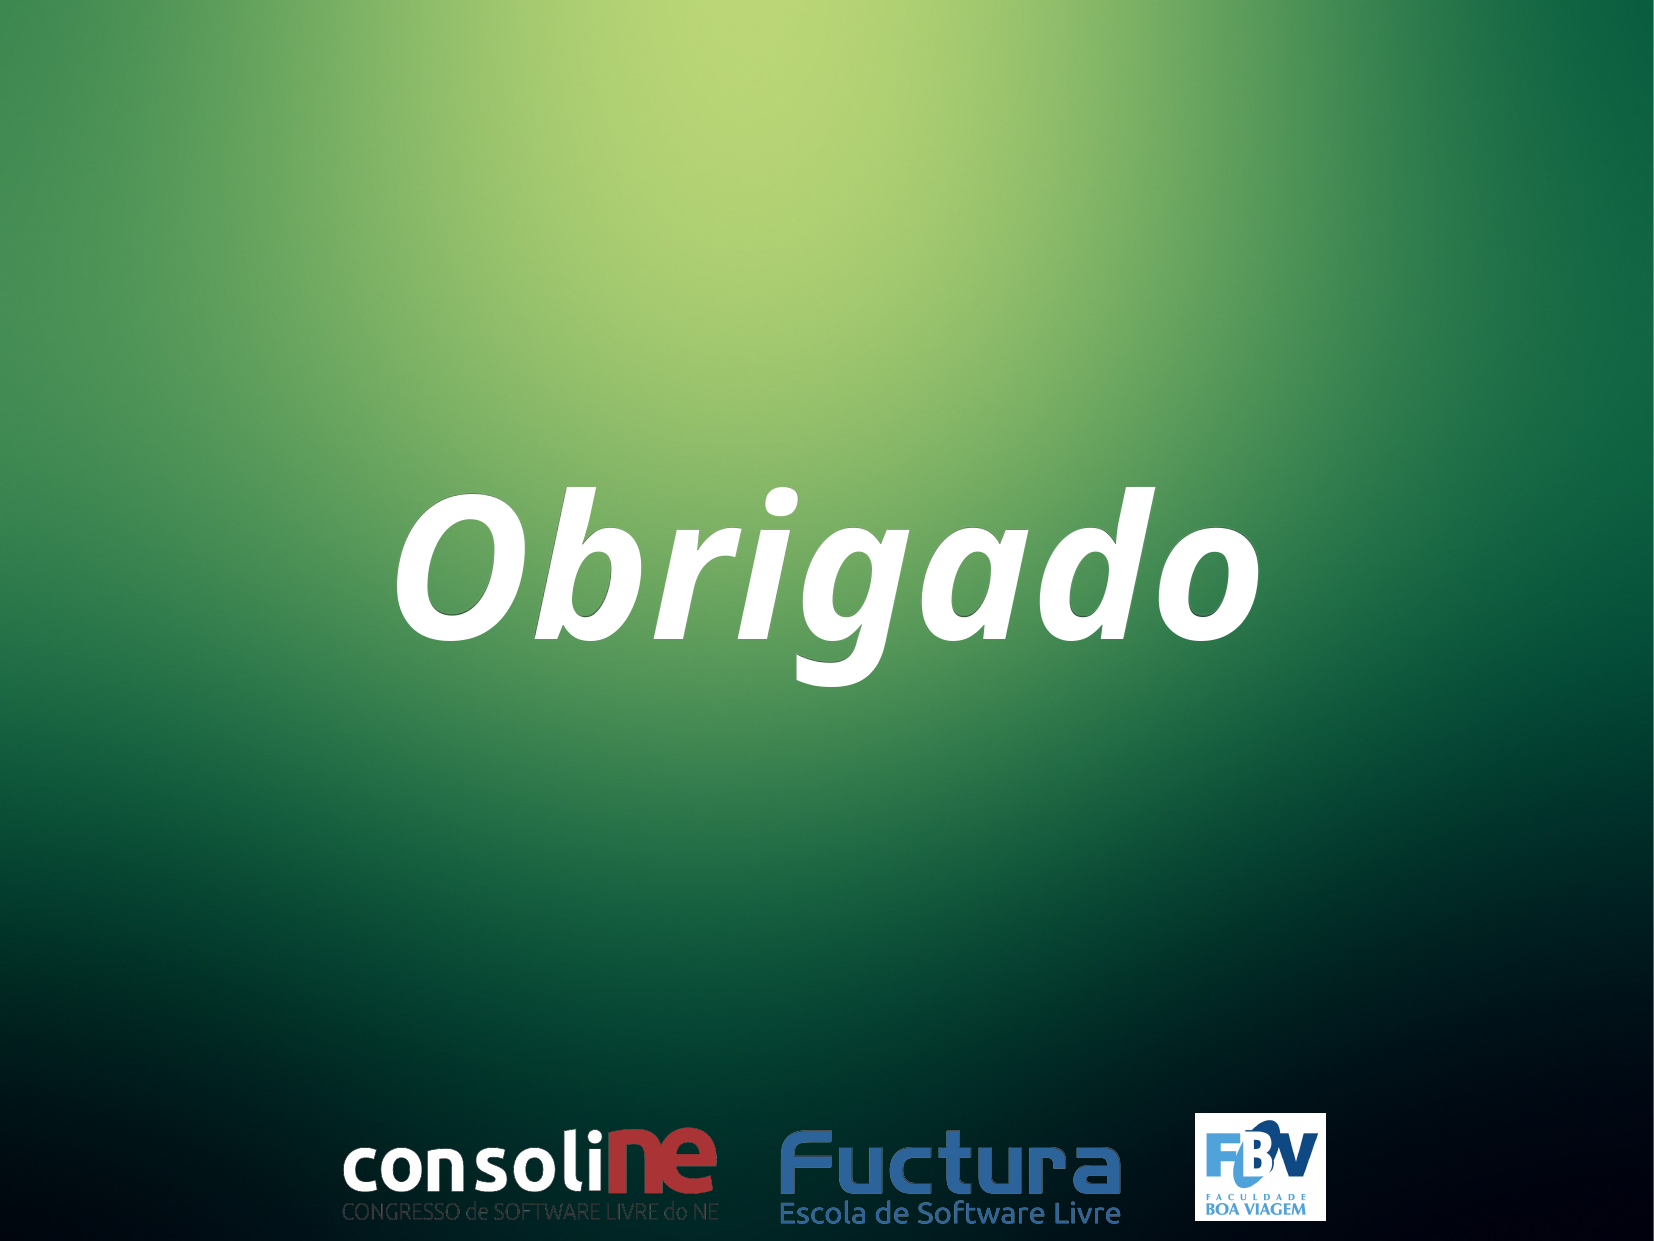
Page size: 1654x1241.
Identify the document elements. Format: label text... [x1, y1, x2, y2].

title Obrigado [82, 449, 1571, 674]
picture [0, 0, 1654, 1241]
